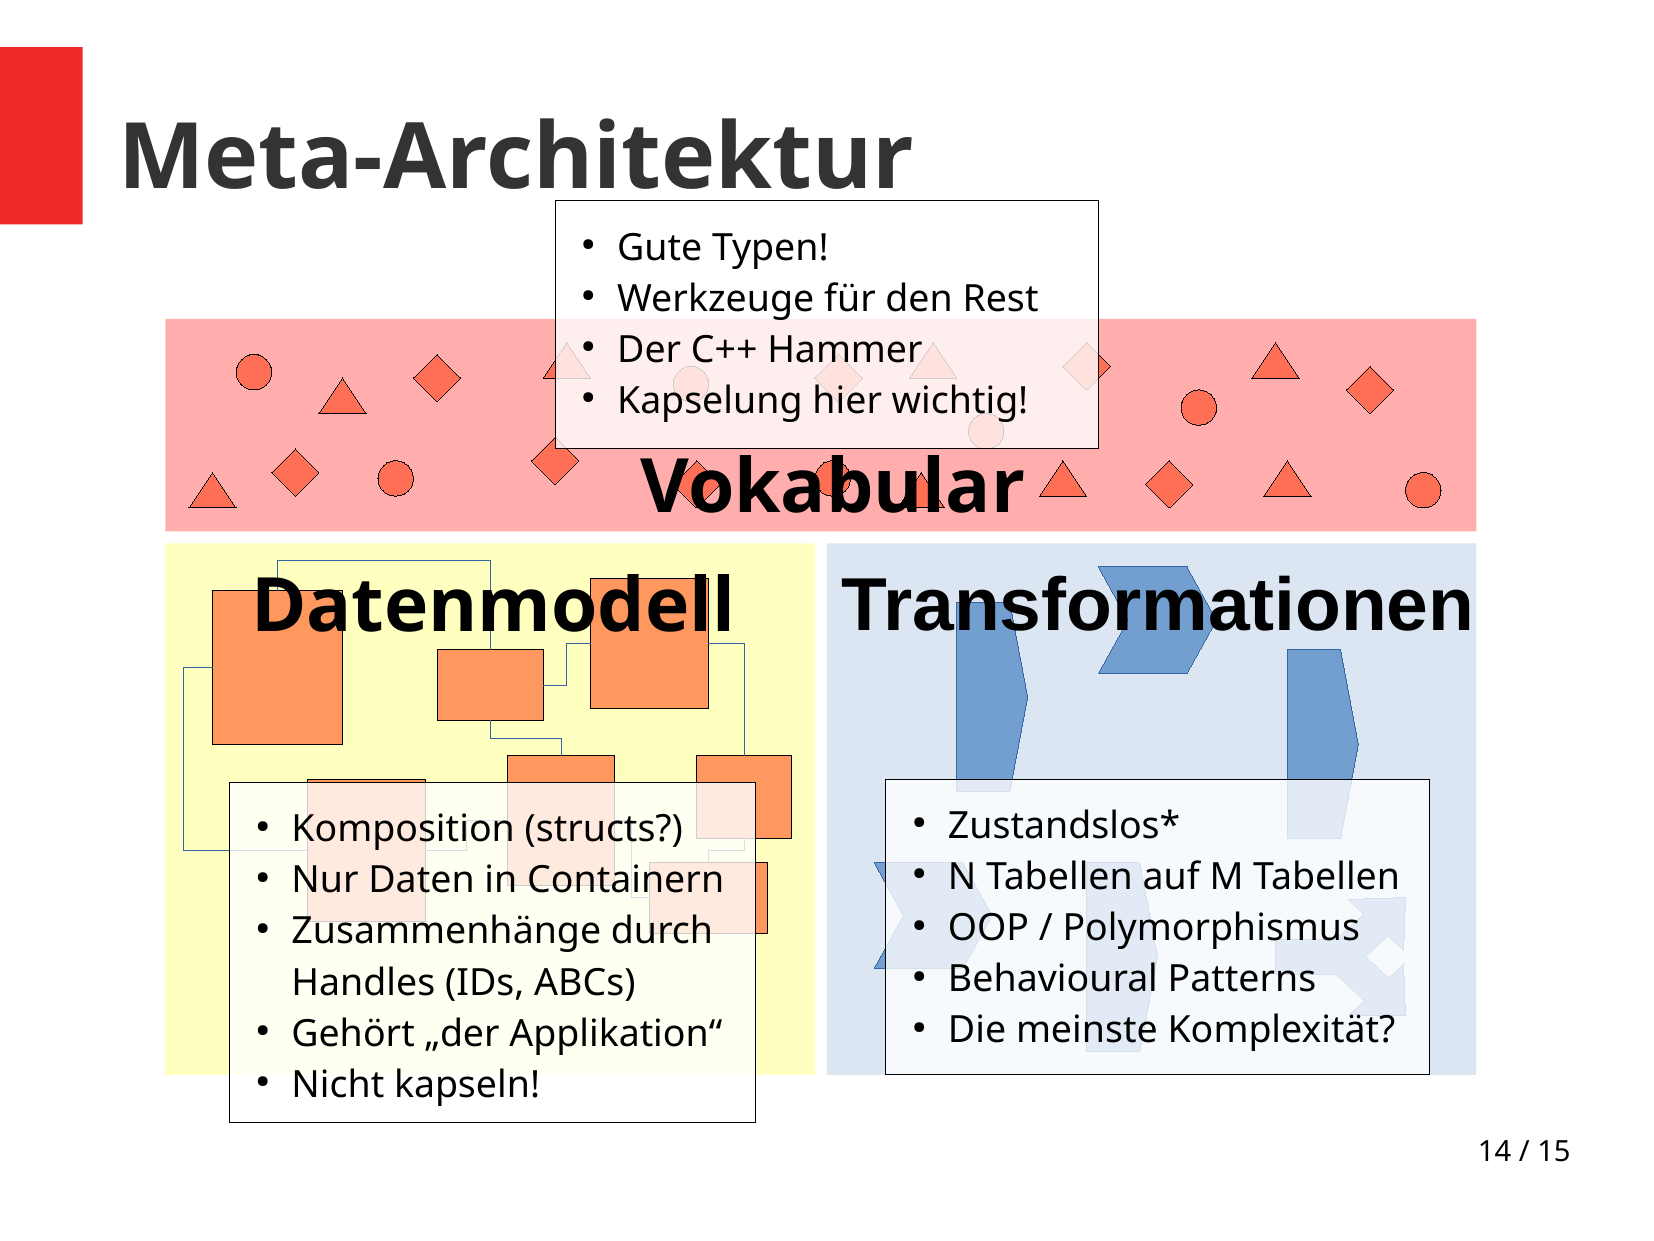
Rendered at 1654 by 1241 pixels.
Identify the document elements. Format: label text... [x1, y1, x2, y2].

text_box Gute Typen! Werkzeuge für den Rest Der C++ Hammer Kapselung hier wichtig! [566, 212, 1087, 485]
text_box Komposition (structs?) Nur Daten in Containern Zusammenhänge durch Handles (IDs, ABCs) Gehört „der Applikation“ Nicht kapseln! [241, 794, 750, 1114]
text_box Datenmodell [236, 543, 756, 662]
text_box [826, 662, 1477, 1075]
text_box Transformationen [826, 555, 1501, 662]
text_box [165, 543, 815, 1123]
text_box [165, 200, 1477, 532]
title Meta-Architektur [118, 49, 1571, 257]
text_box Zustandslos* N Tabellen auf M Tabellen OOP / Polymorphismus Behavioural Patterns Die meinste Komplexität? [897, 791, 1418, 1064]
text_box [826, 543, 1477, 555]
text_box Vokabular [625, 425, 1052, 548]
